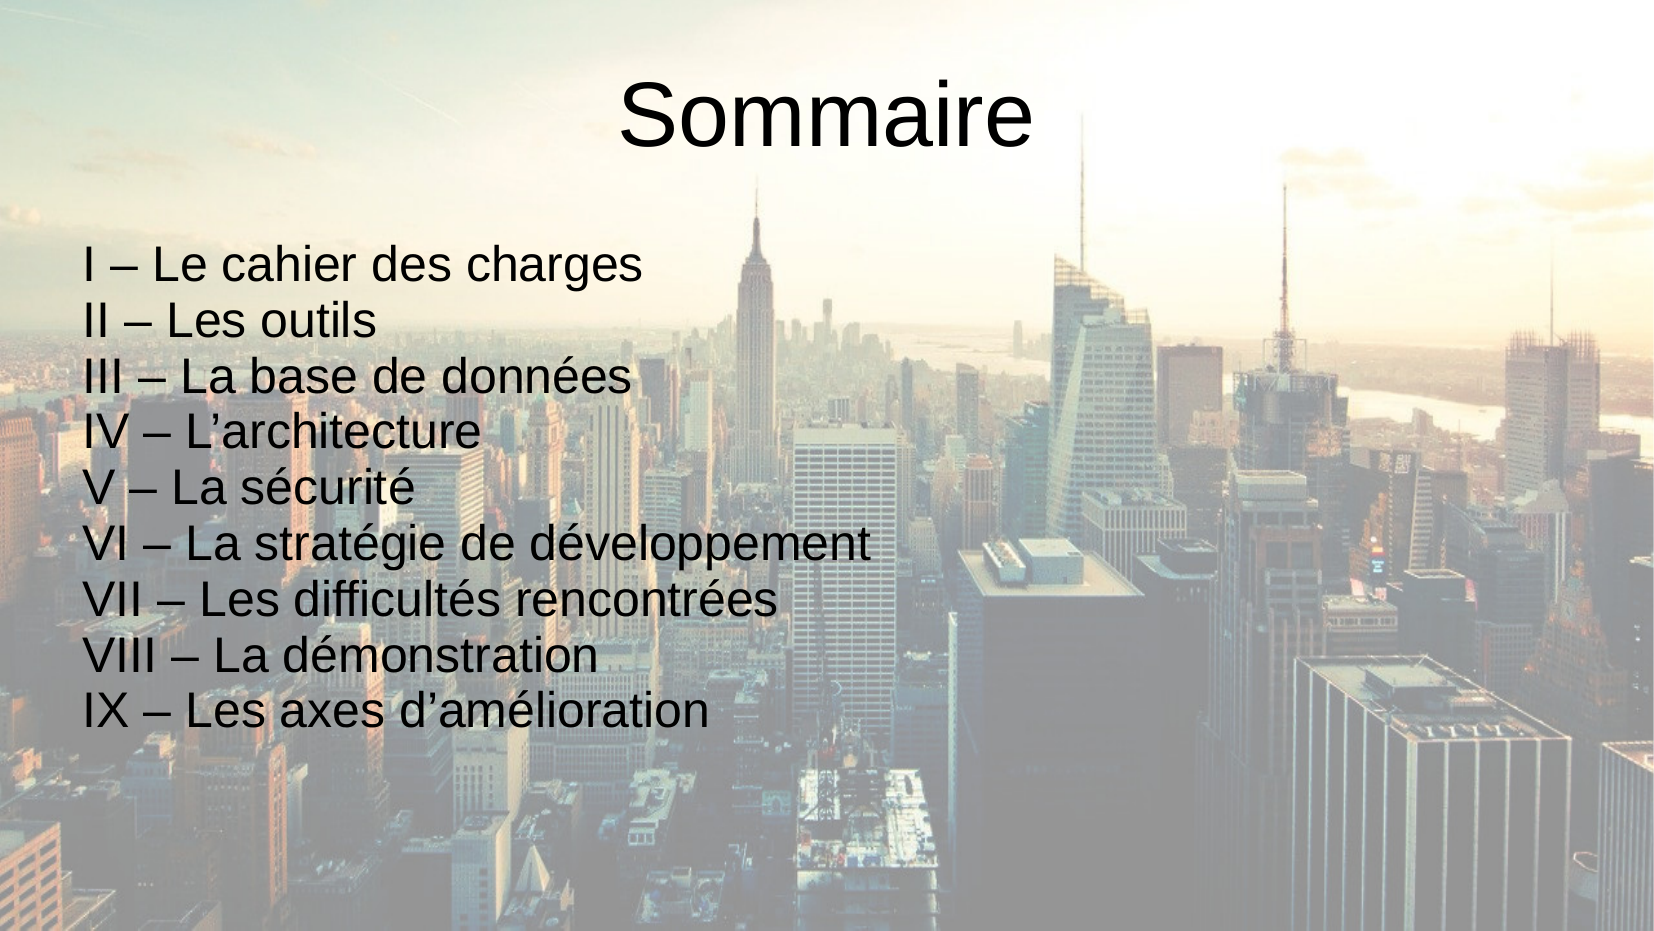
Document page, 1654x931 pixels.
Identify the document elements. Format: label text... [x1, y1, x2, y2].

subtitle I – Le cahier des charges II – Les outils III – La base de données IV – L’architecture V – La sécurité VI – La stratégie de développement VII – Les difficultés rencontrées VIII – La démonstration IX – Les axes d’amélioration [82, 188, 1571, 787]
title Sommaire [82, 37, 1571, 188]
picture [0, 0, 1654, 931]
